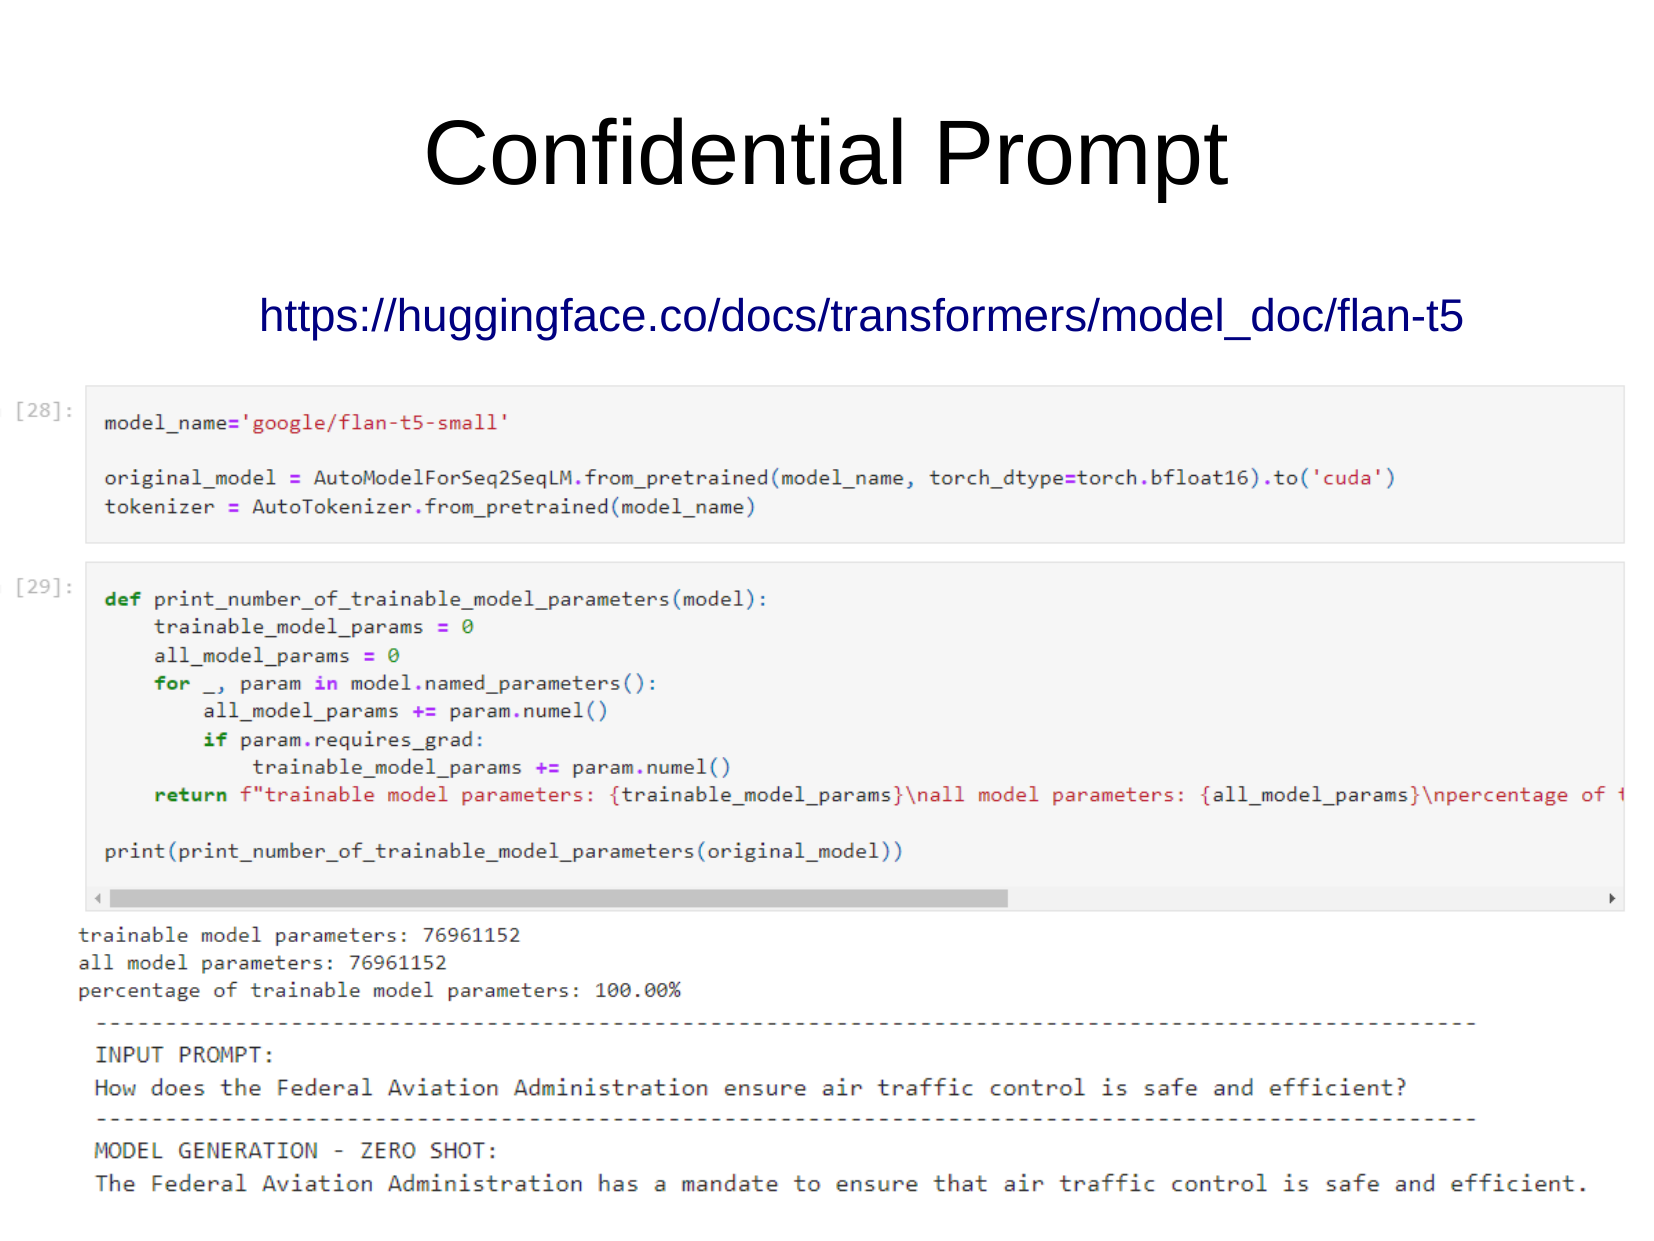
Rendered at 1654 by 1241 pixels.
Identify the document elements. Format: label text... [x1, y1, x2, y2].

picture [0, 373, 1654, 1215]
list https://huggingface.co/docs/transformers/model_doc/flan-t5 [82, 290, 1571, 373]
title Confidential Prompt [82, 49, 1571, 257]
